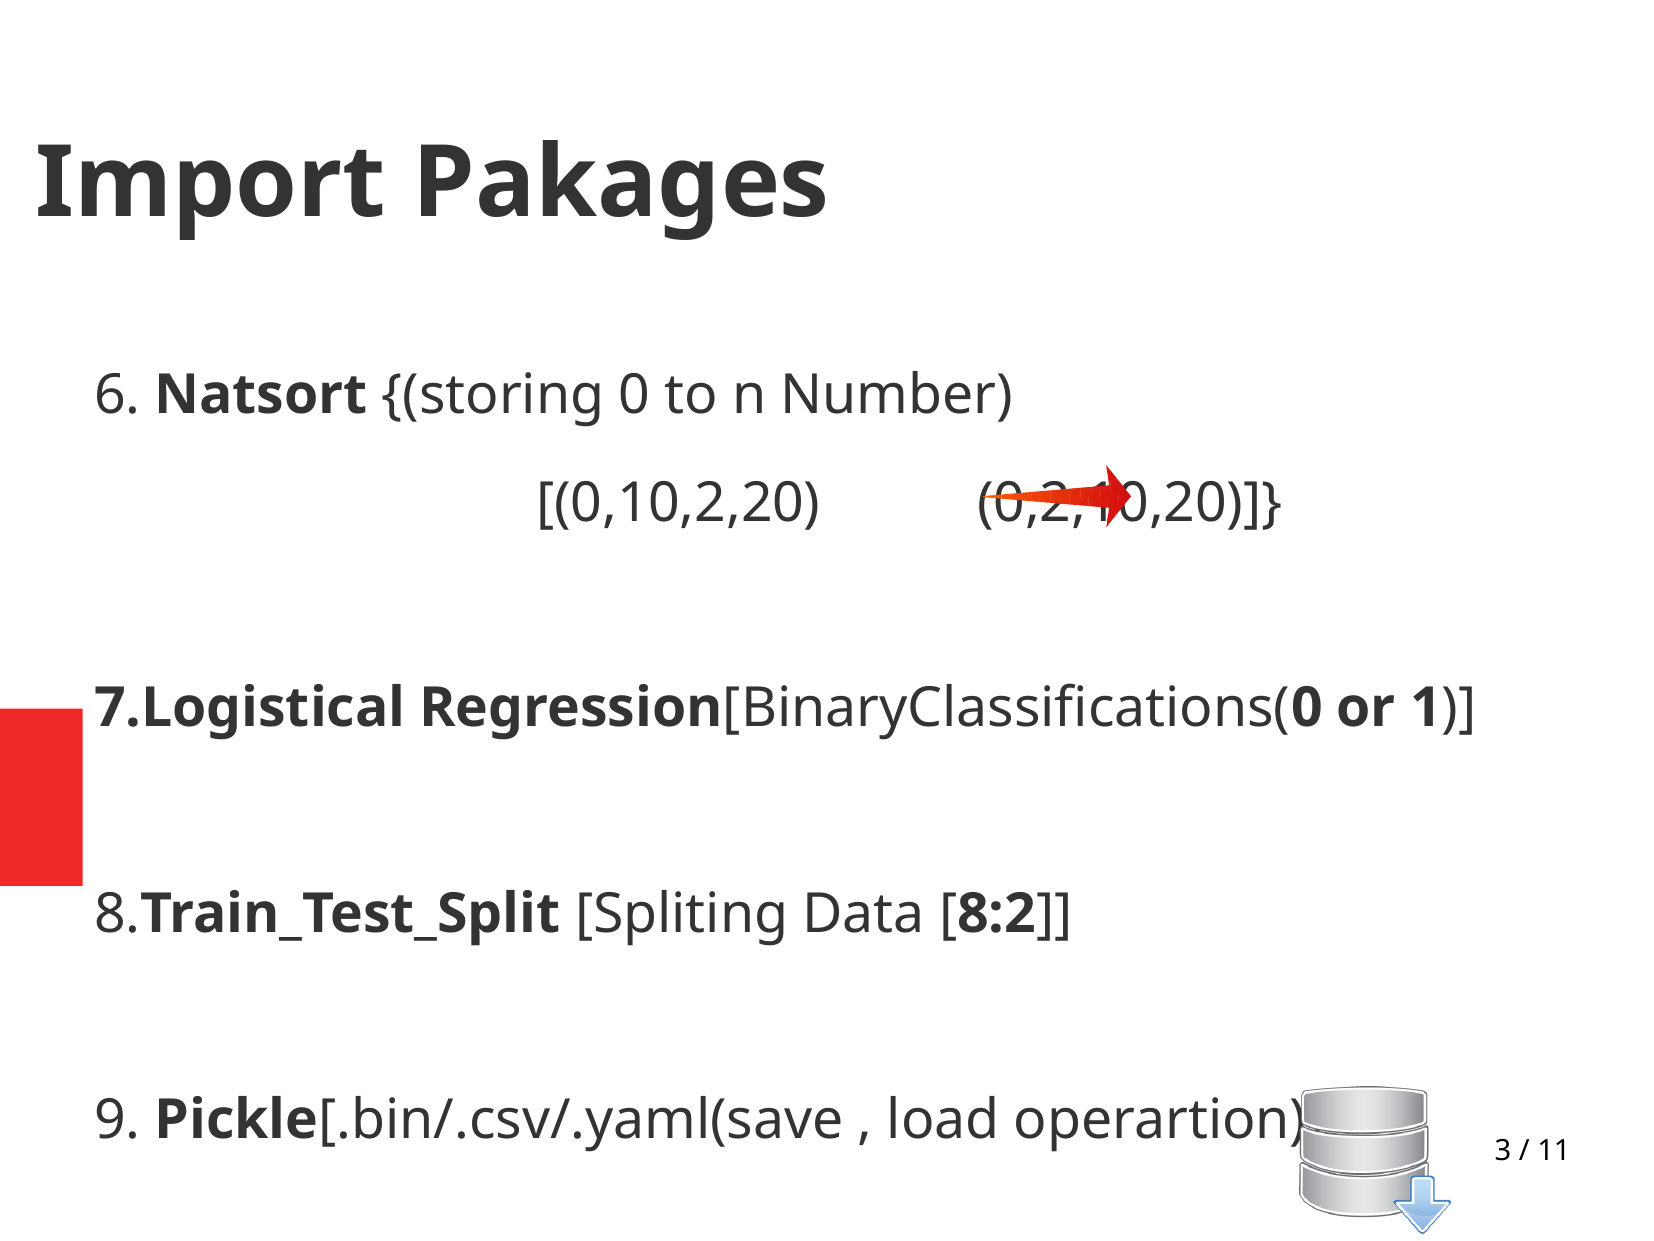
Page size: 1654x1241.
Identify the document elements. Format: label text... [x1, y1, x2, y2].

list 6. Natsort {(storing 0 to n Number) [(0,10,2,20) (0,2,10,20)]} 7.Logistical Regression[BinaryClassifications(0 or 1)] 8.Train_Test_Split [Spliting Data [8:2]] 9. Pickle[.bin/.csv/.yaml(save , load operartion)] [35, 354, 1654, 1166]
title Import Pakages [35, 35, 1441, 319]
picture [1299, 1086, 1451, 1234]
picture [980, 460, 1134, 532]
